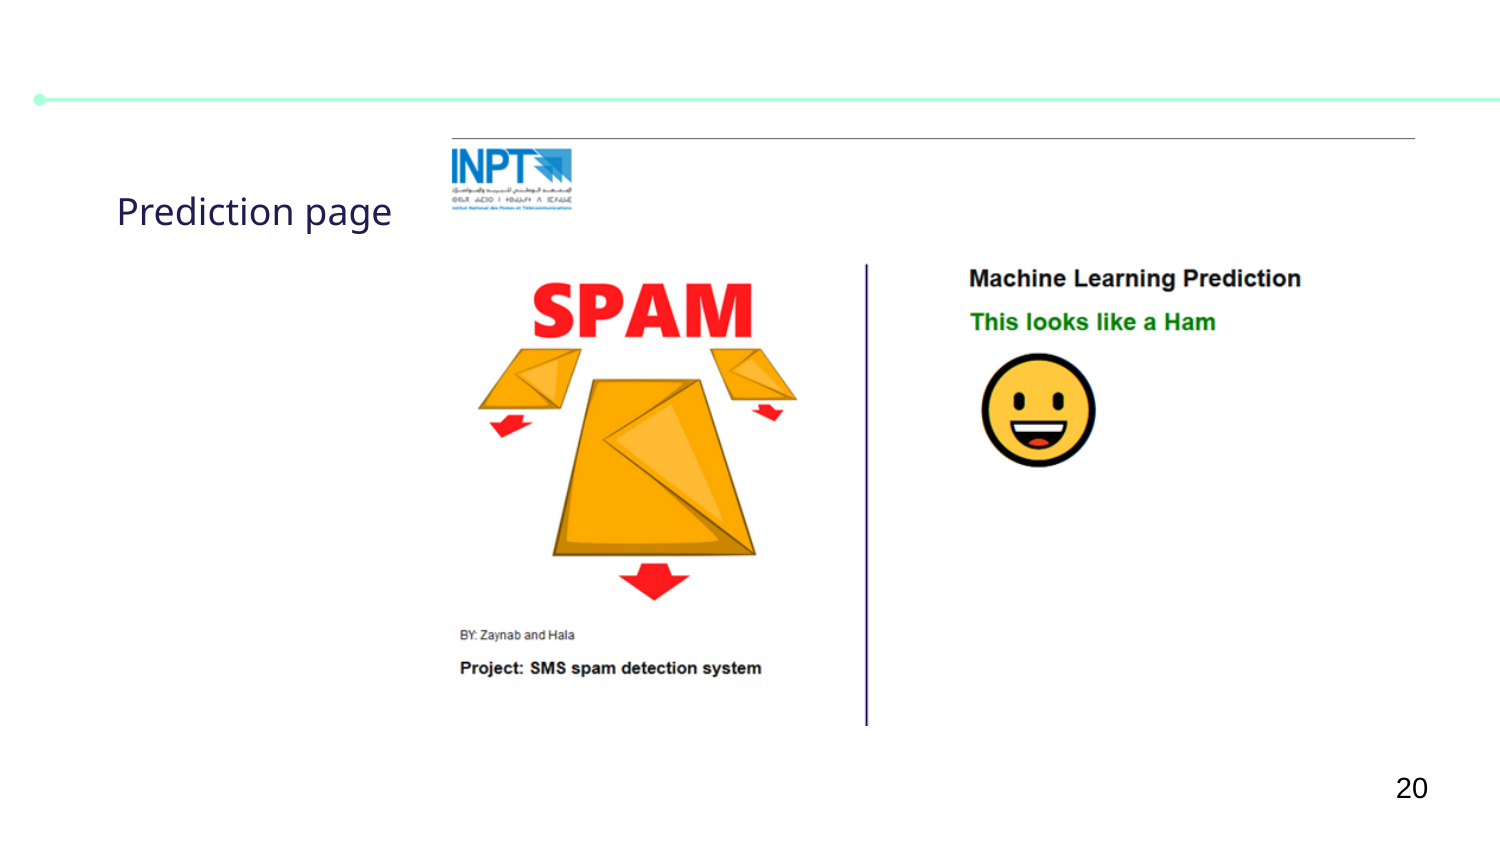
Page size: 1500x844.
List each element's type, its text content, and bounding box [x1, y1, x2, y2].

text_box 20 [1380, 761, 1450, 812]
list Prediction page [101, 173, 433, 275]
picture [445, 138, 1440, 726]
